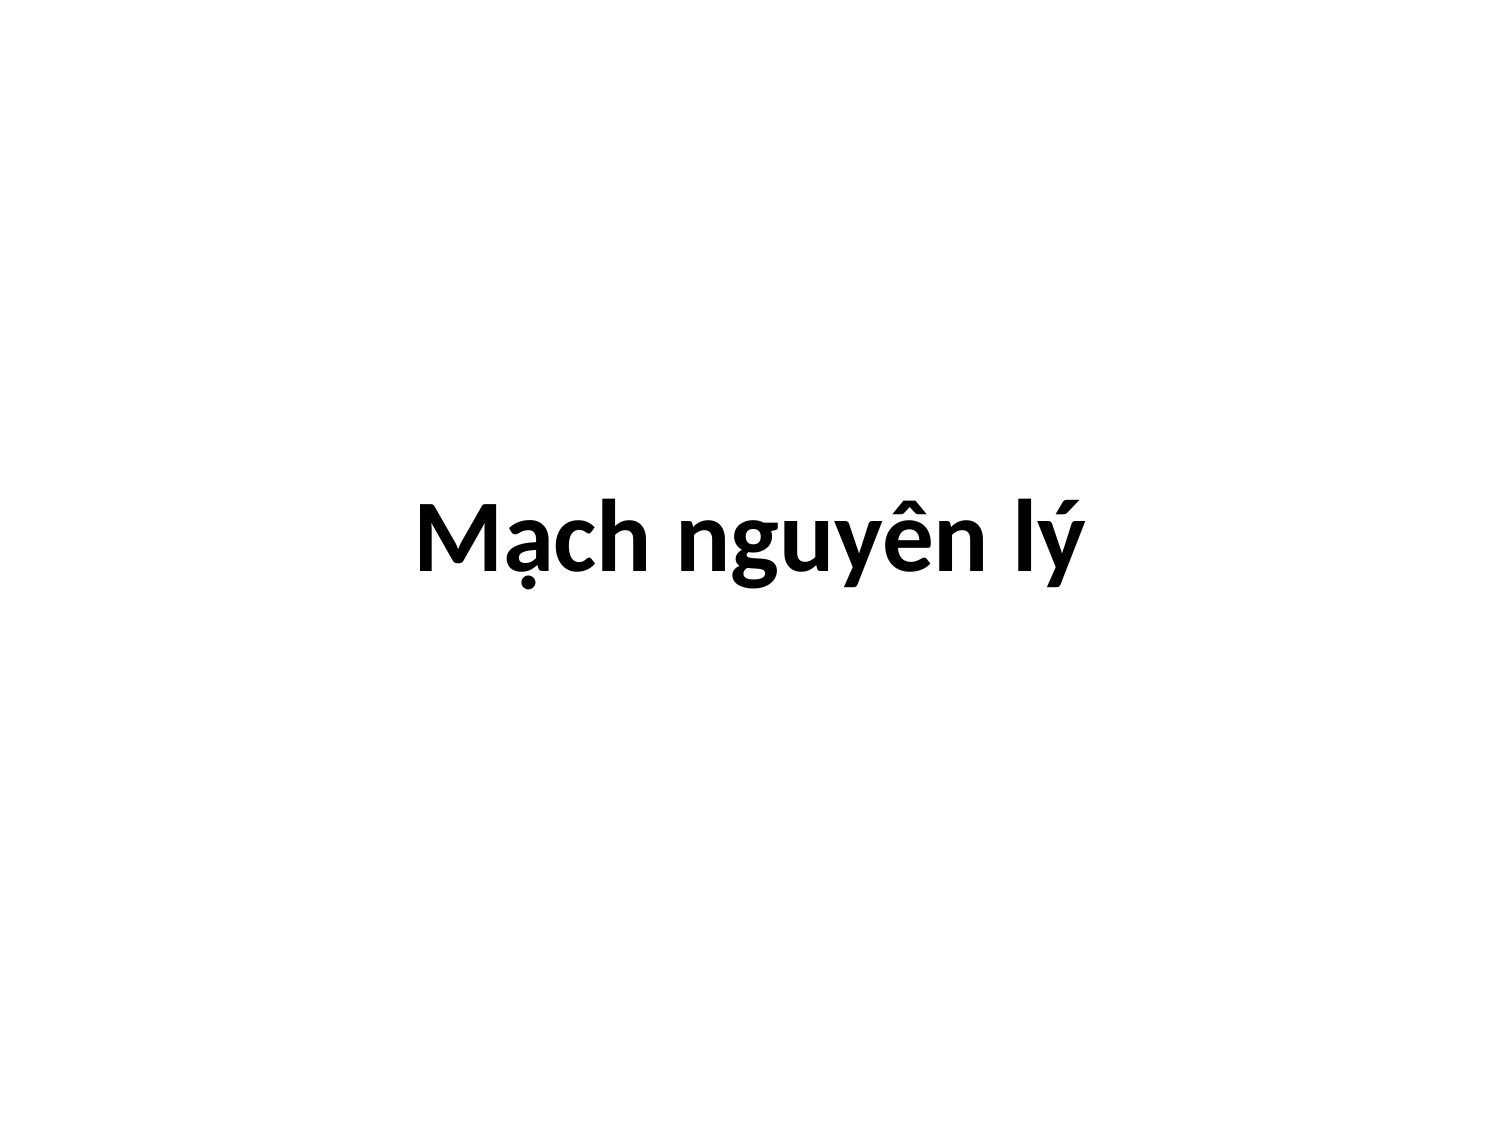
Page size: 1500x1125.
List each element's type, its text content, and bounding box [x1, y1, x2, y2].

title Mạch nguyên lý [103, 448, 1397, 612]
